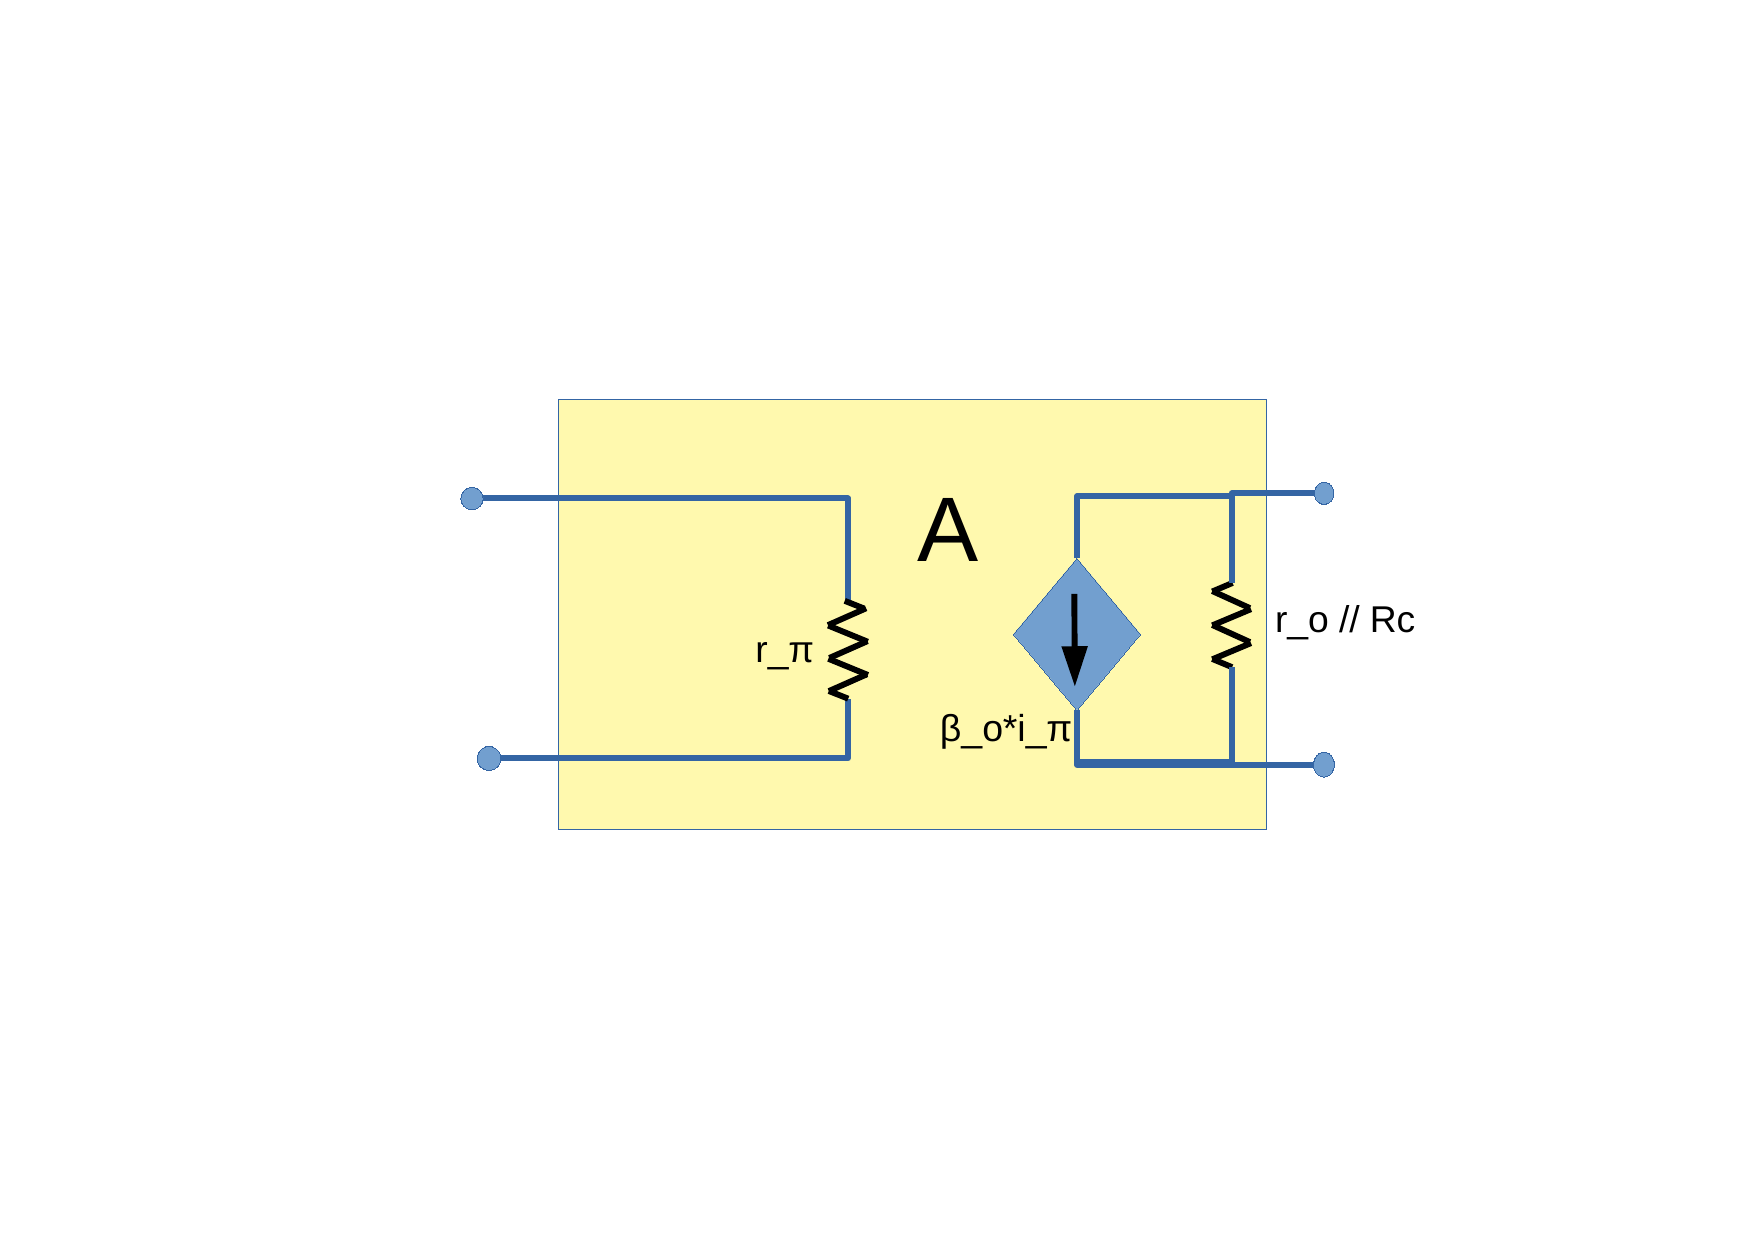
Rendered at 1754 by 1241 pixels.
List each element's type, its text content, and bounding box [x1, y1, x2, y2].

text_box [1222, 496, 1267, 762]
text_box A [902, 470, 963, 603]
text_box β_o*i_π [925, 700, 1090, 799]
text_box [830, 664, 857, 686]
text_box r_π [740, 620, 830, 714]
text_box [460, 487, 484, 510]
text_box [477, 746, 501, 771]
text_box [558, 501, 854, 755]
text_box [1314, 482, 1334, 505]
text_box [558, 399, 1267, 830]
text_box [1313, 752, 1335, 778]
text_box [830, 630, 858, 654]
text_box r_o // Rc [1260, 591, 1432, 684]
